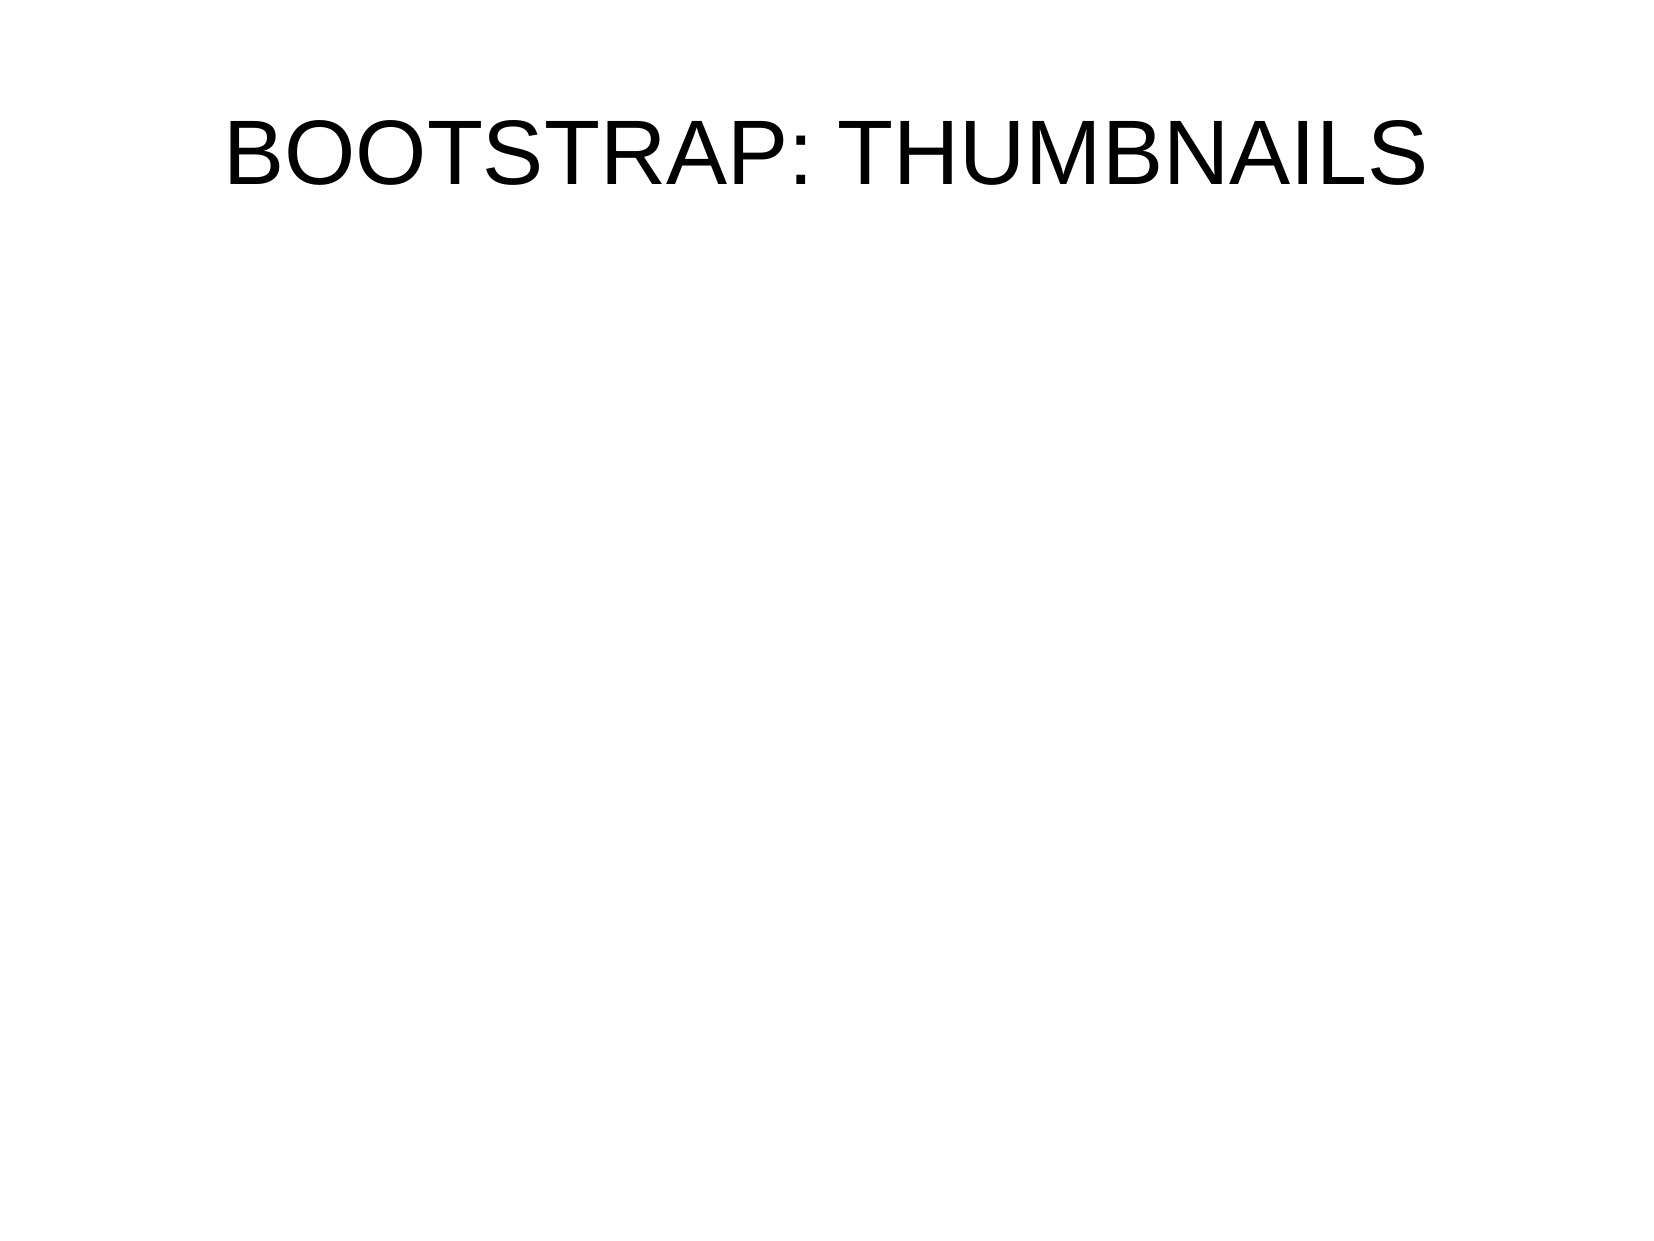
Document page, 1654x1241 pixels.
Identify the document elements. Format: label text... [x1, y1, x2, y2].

title BOOTSTRAP: THUMBNAILS [82, 49, 1571, 257]
